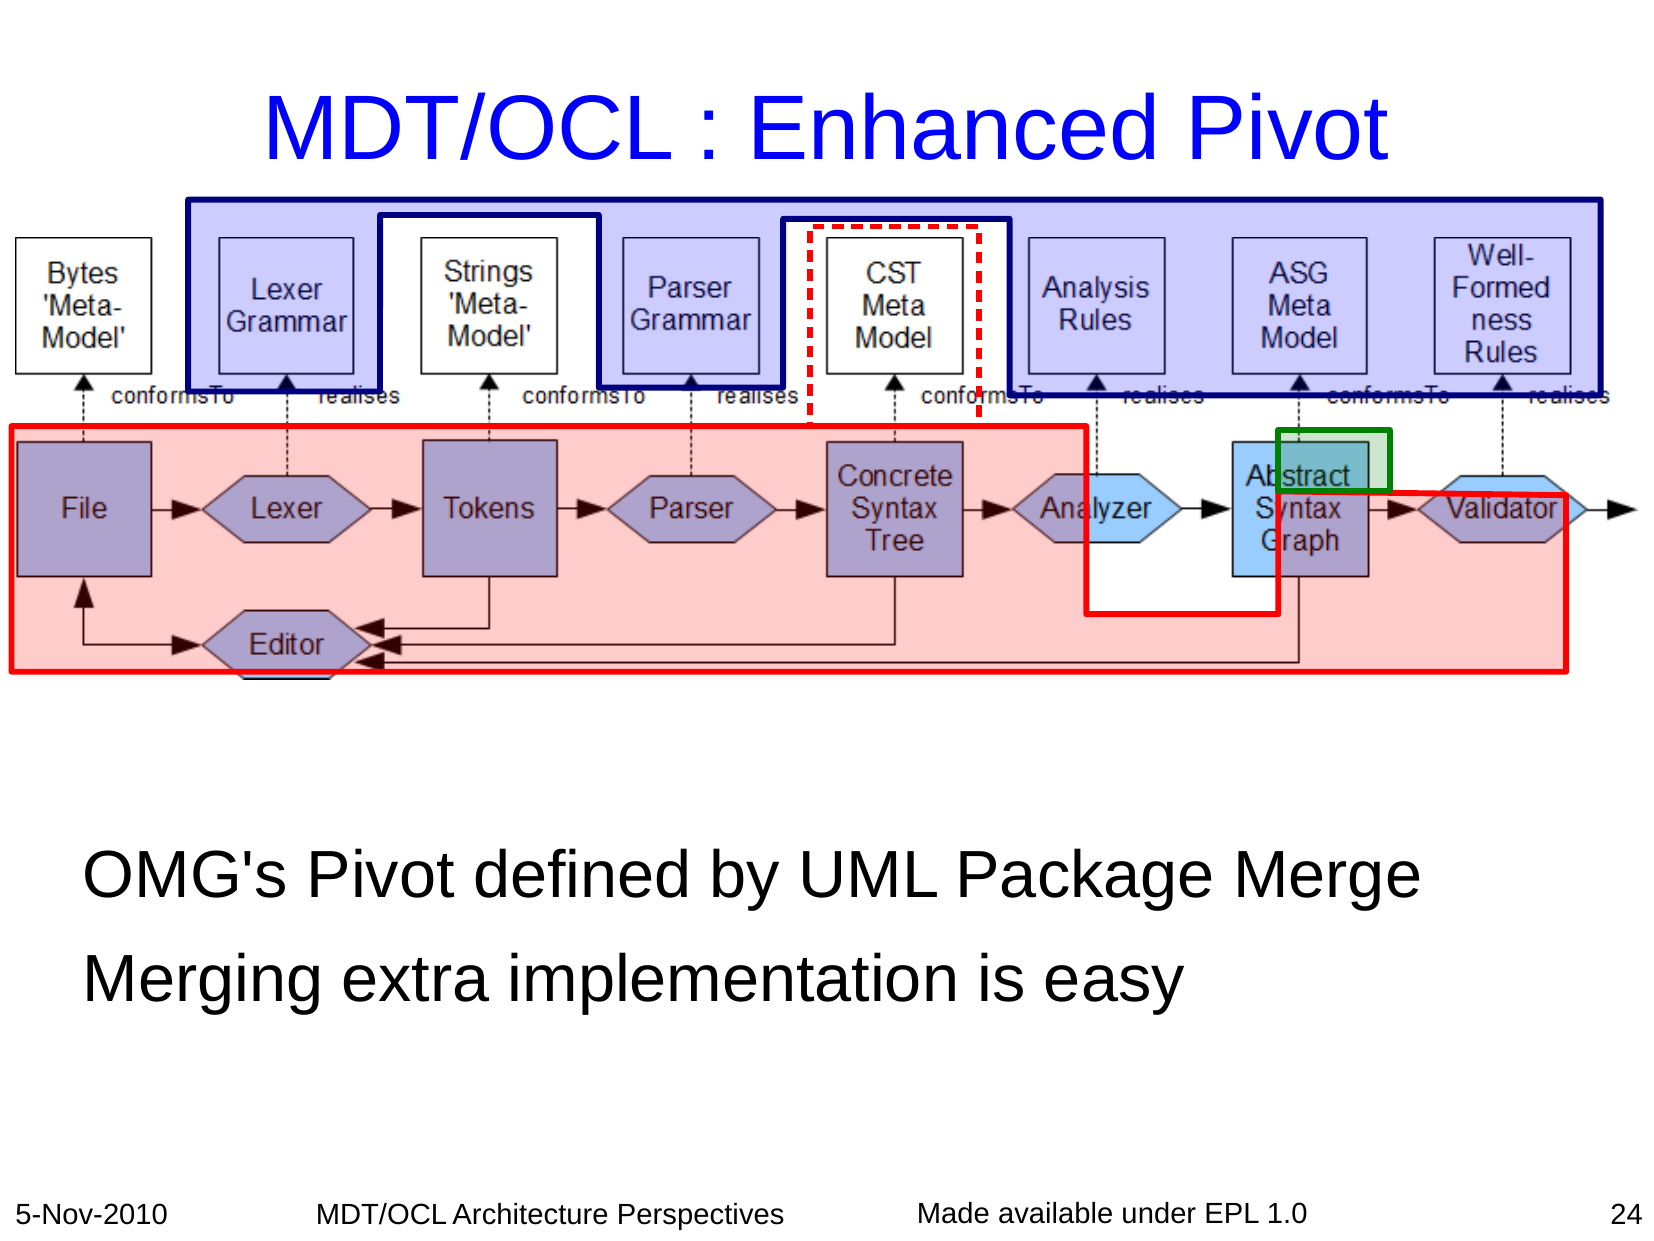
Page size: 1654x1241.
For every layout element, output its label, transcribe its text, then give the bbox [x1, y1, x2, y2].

text_box [11, 226, 1567, 672]
title MDT/OCL : Enhanced Pivot [82, 56, 1571, 200]
list OMG's Pivot defined by UML Package Merge Merging extra implementation is easy [82, 836, 1571, 1179]
text_box [188, 199, 1601, 396]
picture [15, 237, 809, 426]
picture [15, 237, 1638, 680]
